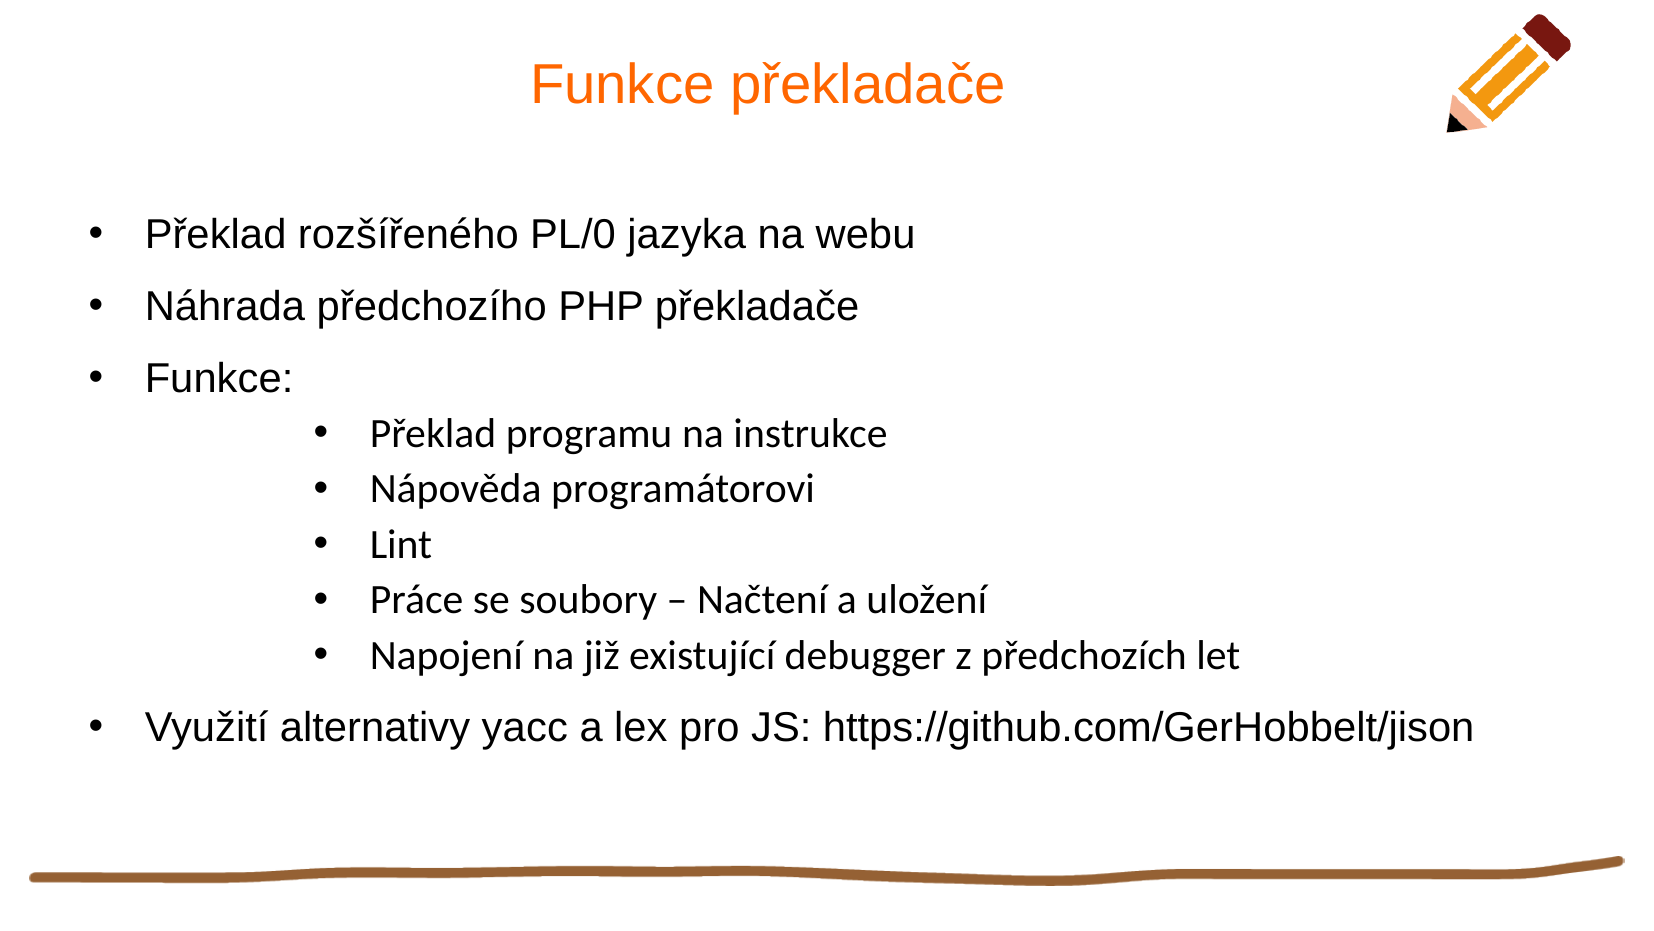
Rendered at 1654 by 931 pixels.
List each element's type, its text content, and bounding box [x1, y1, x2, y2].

list Překlad rozšířeného PL/0 jazyka na webu Náhrada předchozího PHP překladače Funkce: Překlad programu na instrukce Nápověda programátorovi Lint Práce se soubory – Načtení a uložení Napojení na již existující debugger z předchozích let Využití alternativy yacc a lex pro JS: https://github.com/GerHobbelt/jison [88, 206, 1565, 857]
title Funkce překladače [88, 29, 1447, 133]
picture [29, 856, 1625, 886]
picture [1446, 14, 1571, 133]
